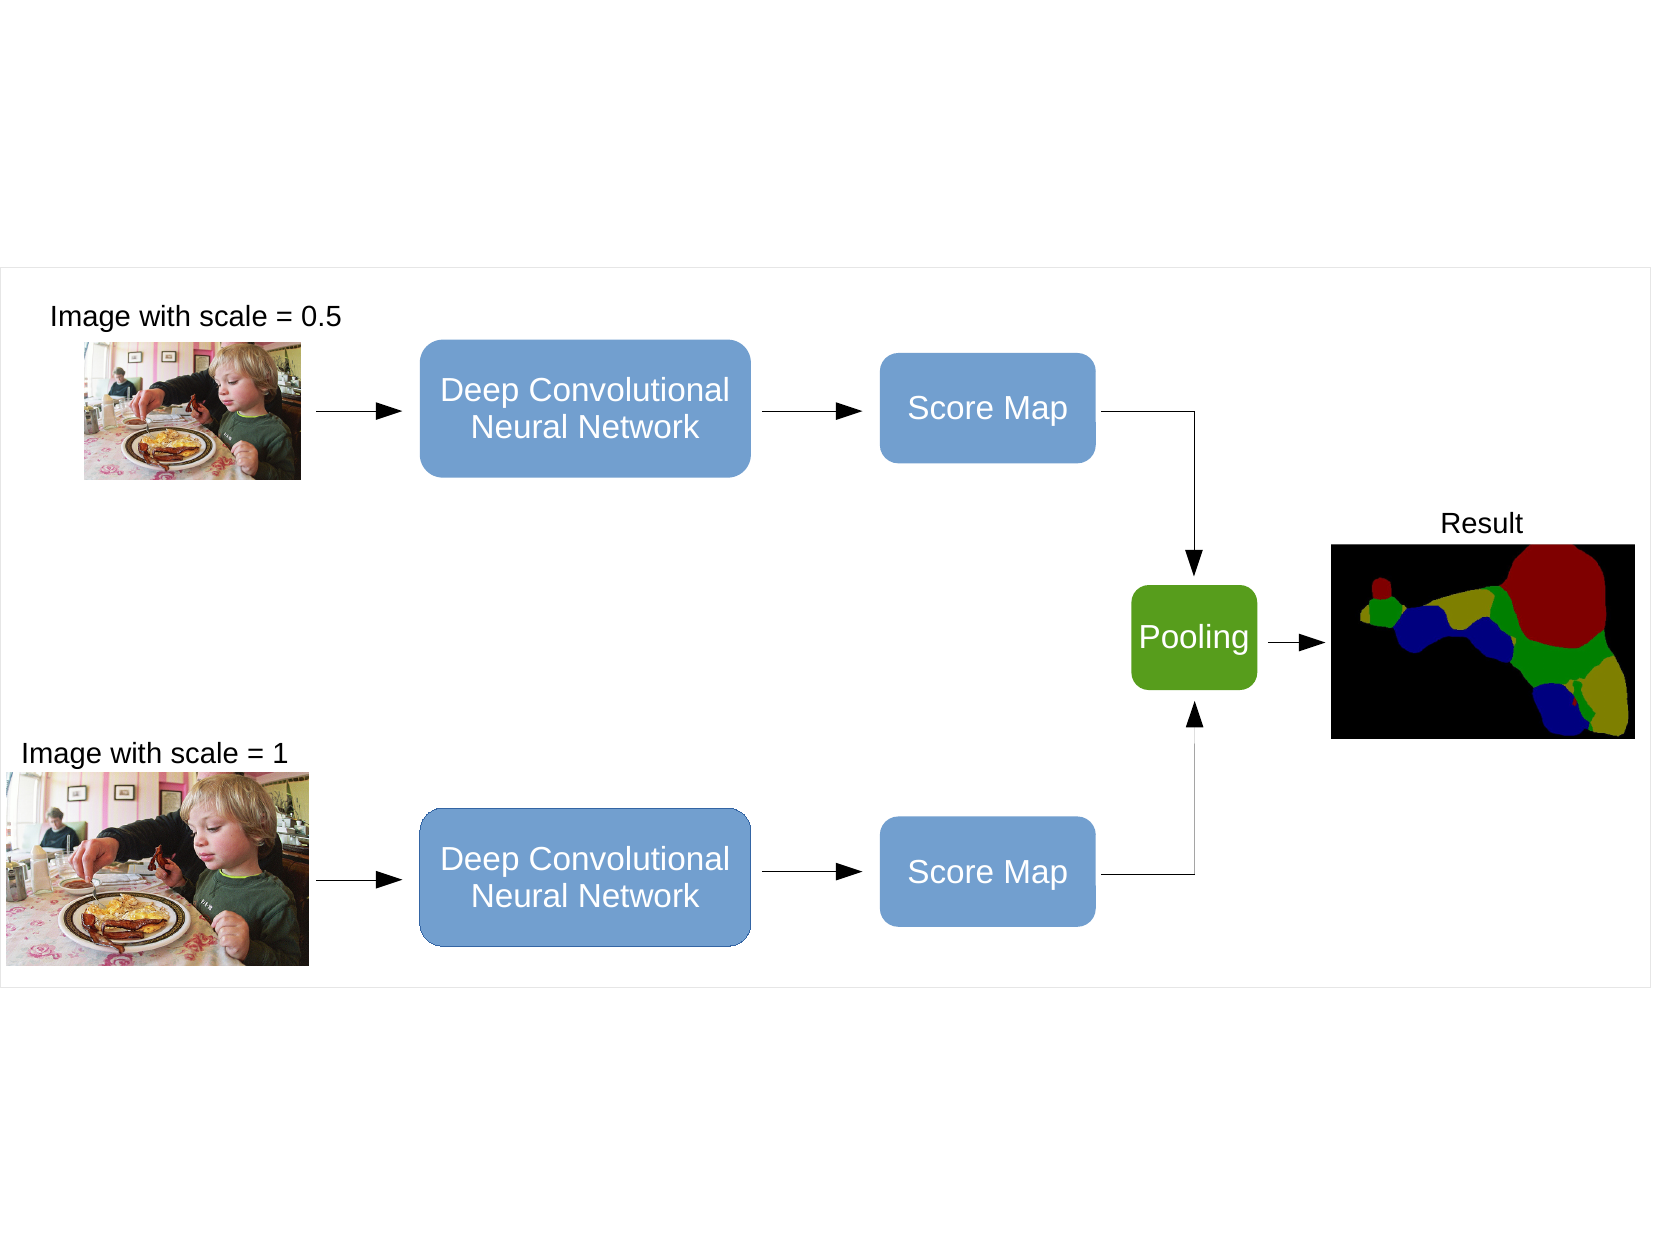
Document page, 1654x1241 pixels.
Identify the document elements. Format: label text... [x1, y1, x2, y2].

picture [6, 772, 309, 966]
picture [84, 342, 301, 481]
text_box Deep Convolutional Neural Network [419, 339, 751, 478]
text_box Image with scale = 0.5 [31, 292, 361, 341]
text_box Score Map [879, 352, 1096, 464]
picture [1331, 544, 1635, 739]
text_box Result [1361, 500, 1602, 548]
text_box Image with scale = 1 [1, 729, 319, 777]
text_box Deep Convolutional Neural Network [419, 808, 751, 947]
text_box Pooling [1131, 585, 1258, 691]
text_box Score Map [879, 816, 1096, 927]
